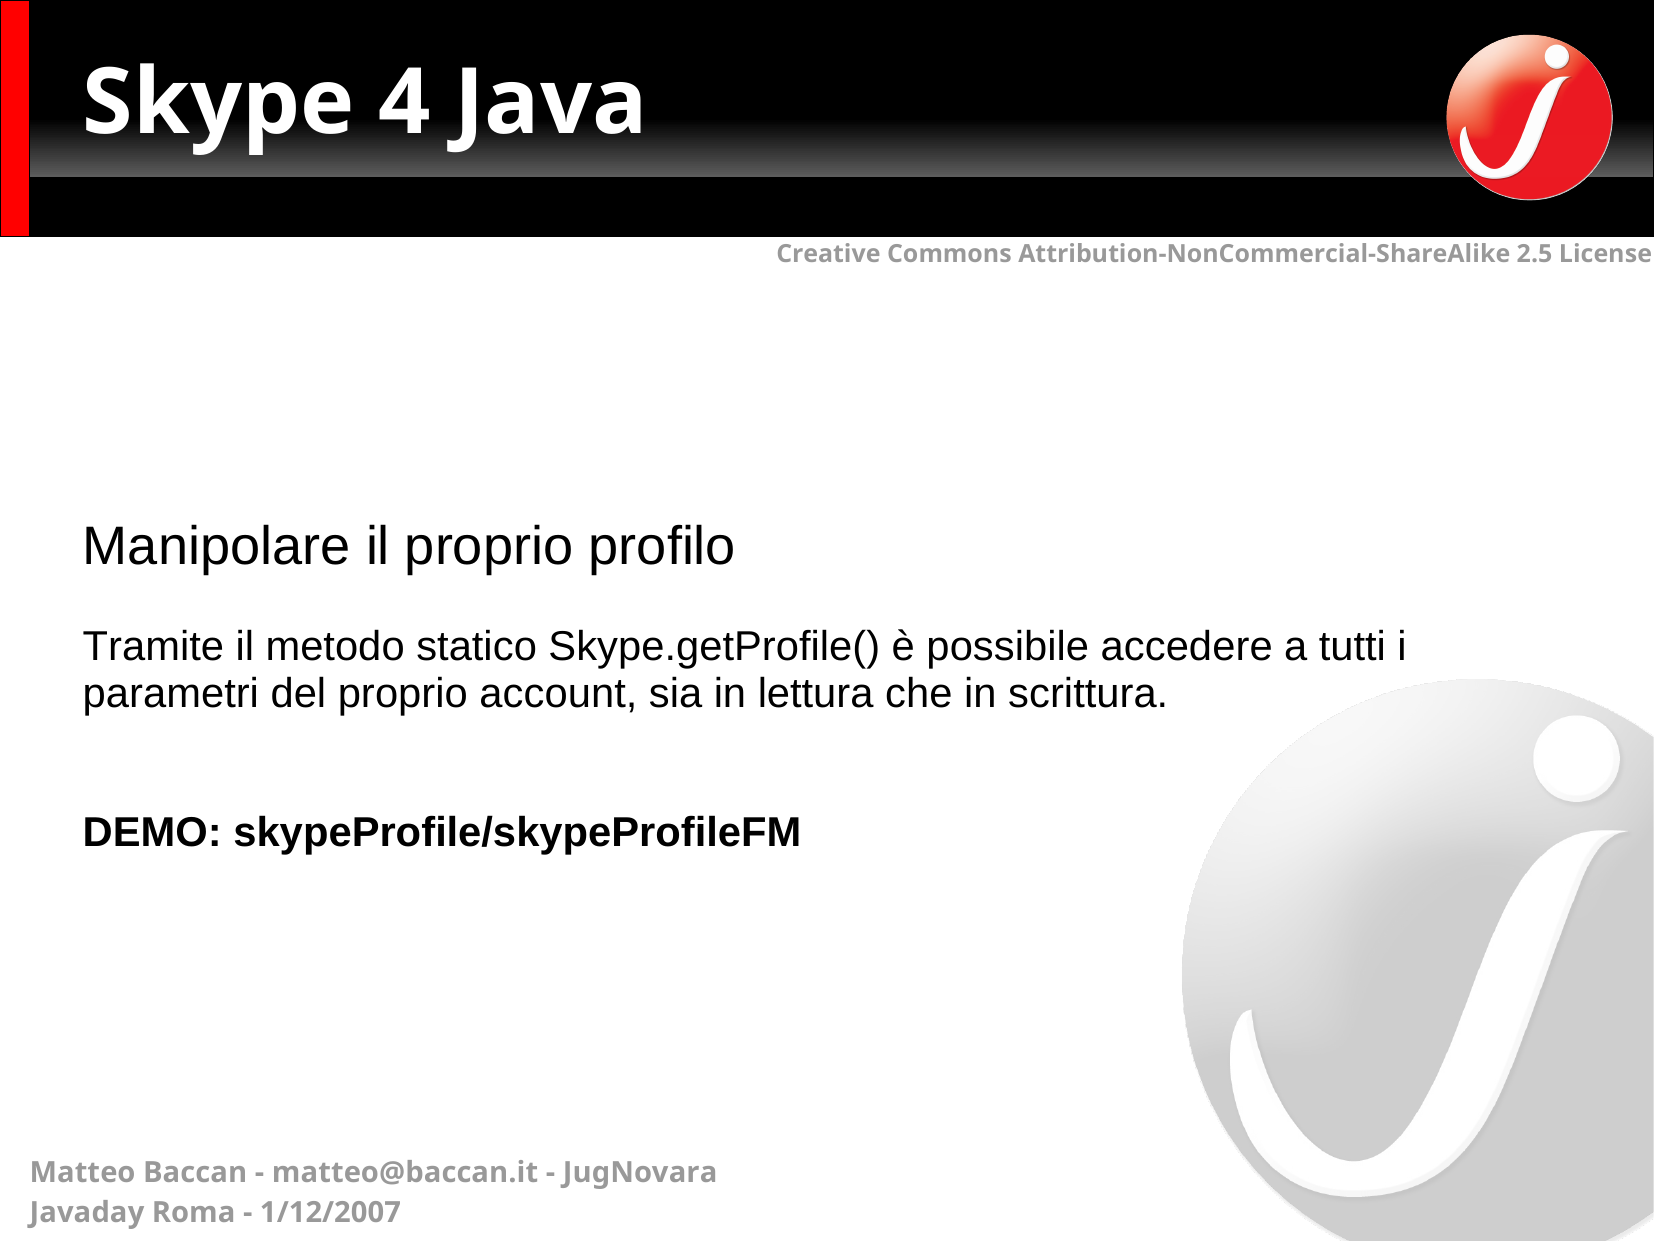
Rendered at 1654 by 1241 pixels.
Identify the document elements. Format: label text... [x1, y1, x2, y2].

title Skype 4 Java [82, 43, 1571, 154]
subtitle Manipolare il proprio profilo Tramite il metodo statico Skype.getProfile() è possibile accedere a tutti i parametri del proprio account, sia in lettura che in scrittura. DEMO: skypeProfile/skypeProfileFM [82, 431, 1571, 939]
picture [1181, 679, 1654, 1241]
picture [1434, 28, 1625, 207]
text_box [627, 219, 1188, 291]
